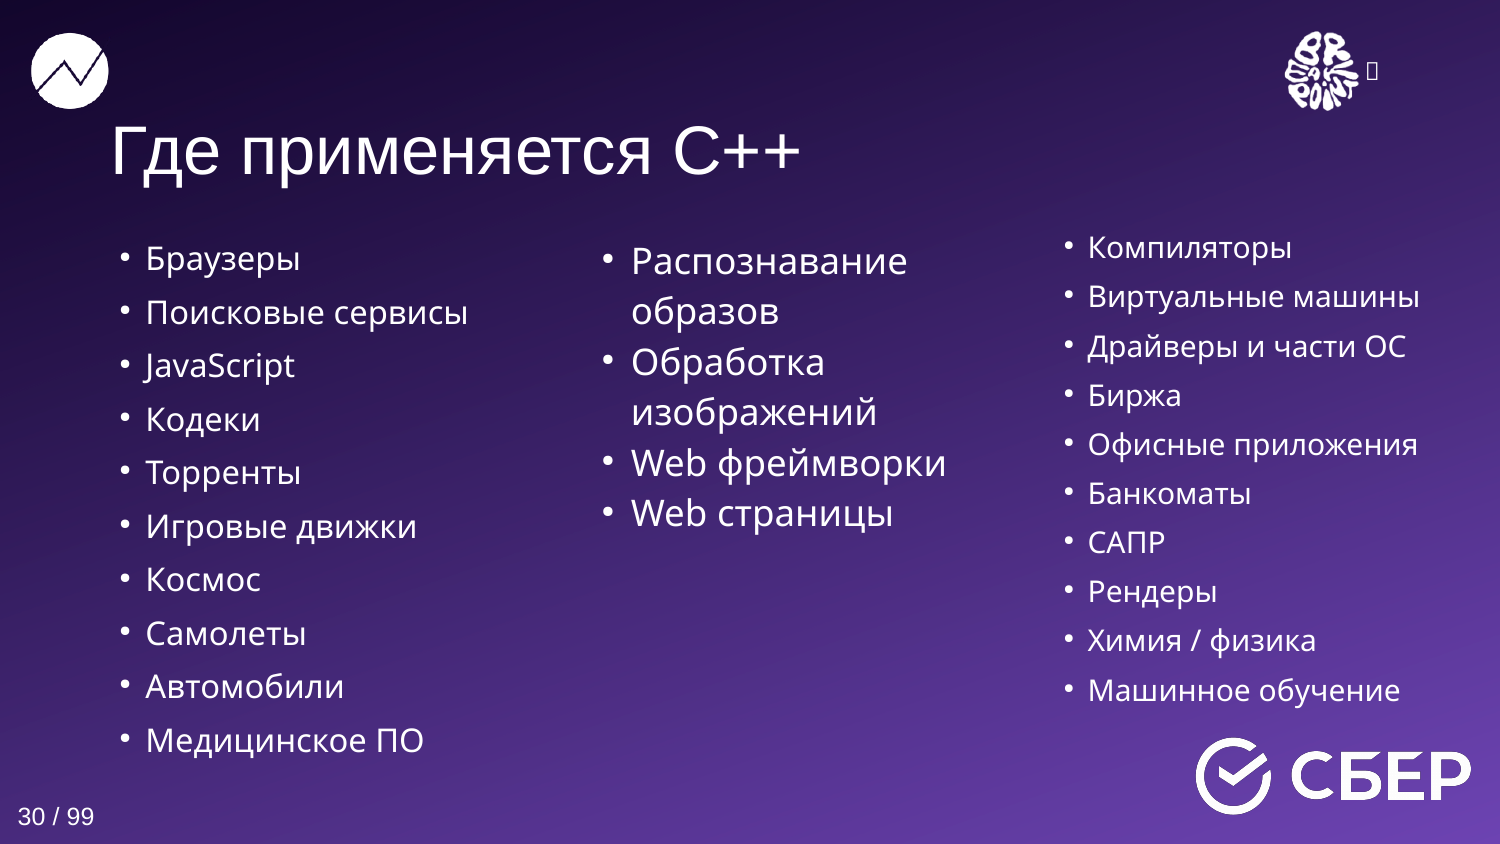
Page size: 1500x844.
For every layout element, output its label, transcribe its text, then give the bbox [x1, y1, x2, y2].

text_box 🐙 [1364, 36, 1489, 107]
list Распознавание образов Обработка изображений Web фреймворки Web страницы [584, 183, 960, 563]
list Компиляторы Виртуальные машины Драйверы и части ОС Биржа Офисные приложения Банкоматы САПР Рендеры Химия / физика Машинное обучение [1048, 189, 1433, 725]
list Браузеры Поисковые сервисы JavaScript Кодеки Торренты Игровые движки Космос Самолеты Автомобили Медицинское ПО [103, 195, 482, 788]
title Где применяется C++ [103, 100, 1397, 205]
picture [0, 0, 1500, 844]
text_box <number> / 99 [2, 795, 632, 839]
